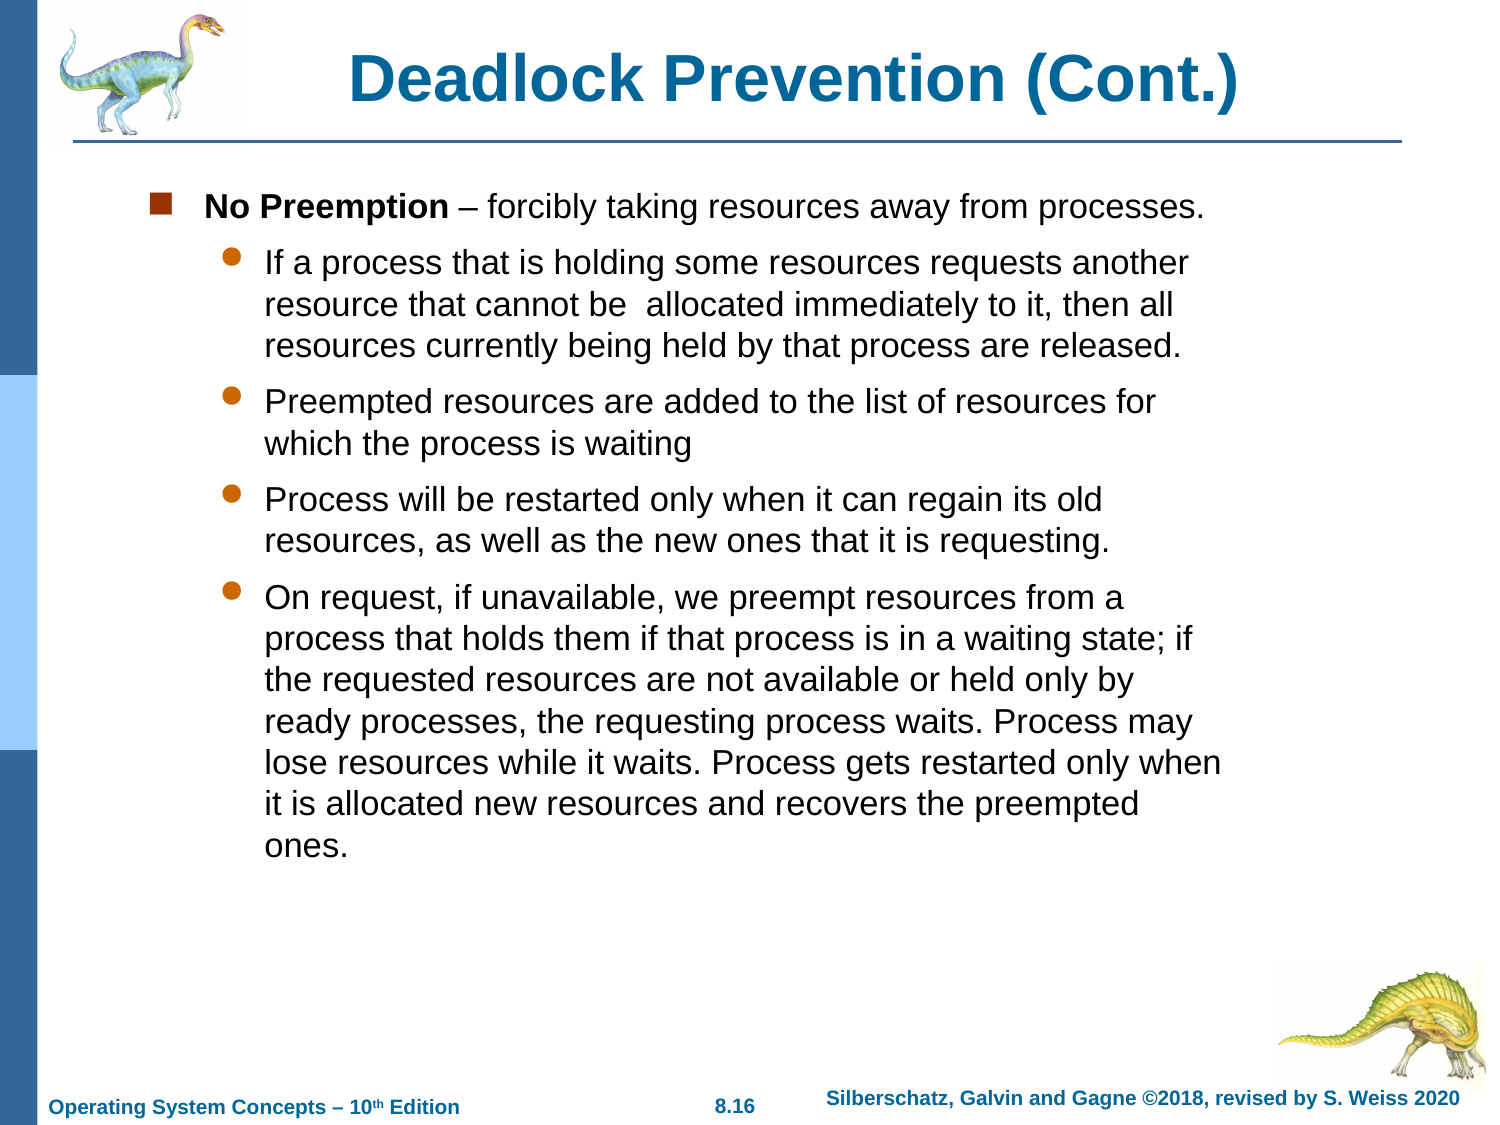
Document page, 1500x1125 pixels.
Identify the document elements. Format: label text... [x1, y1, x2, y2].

picture [1275, 959, 1486, 1095]
title Deadlock Prevention (Cont.) [164, 27, 1425, 122]
picture [46, 0, 243, 149]
list No Preemption – forcibly taking resources away from processes. If a process that is holding some resources requests another resource that cannot be allocated immediately to it, then all resources currently being held by that process are released. Preempted resources are added to the list of resources for which the process is waiting Process will be restarted only when it can regain its old resources, as well as the new ones that it is requesting. On request, if unavailable, we preempt resources from a process that holds them if that process is in a waiting state; if the requested resources are not available or held only by ready processes, the requesting process waits. Process may lose resources while it waits. Process gets restarted only when it is allocated new resources and recovers the preempted ones. [137, 176, 1238, 906]
